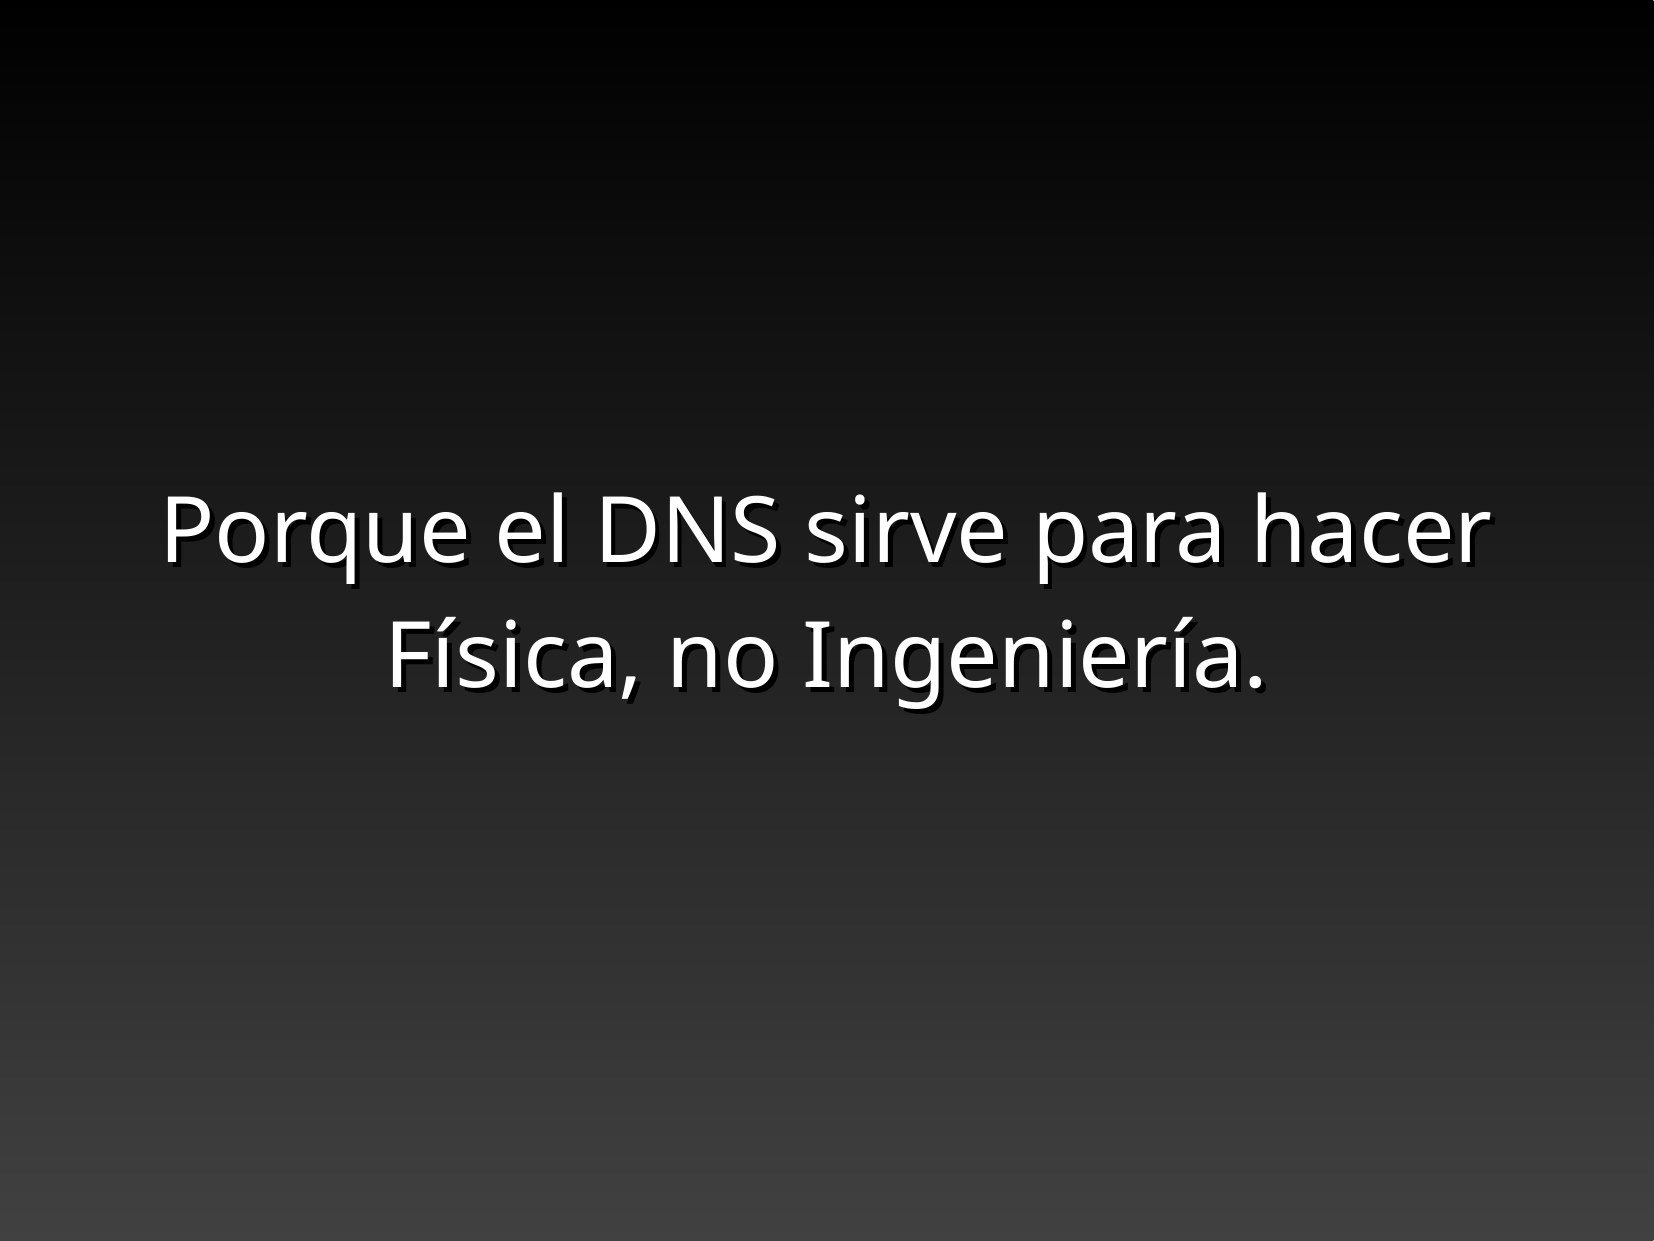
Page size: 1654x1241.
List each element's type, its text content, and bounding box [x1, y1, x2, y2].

title Porque el DNS sirve para hacer Física, no Ingeniería. [82, 482, 1571, 698]
